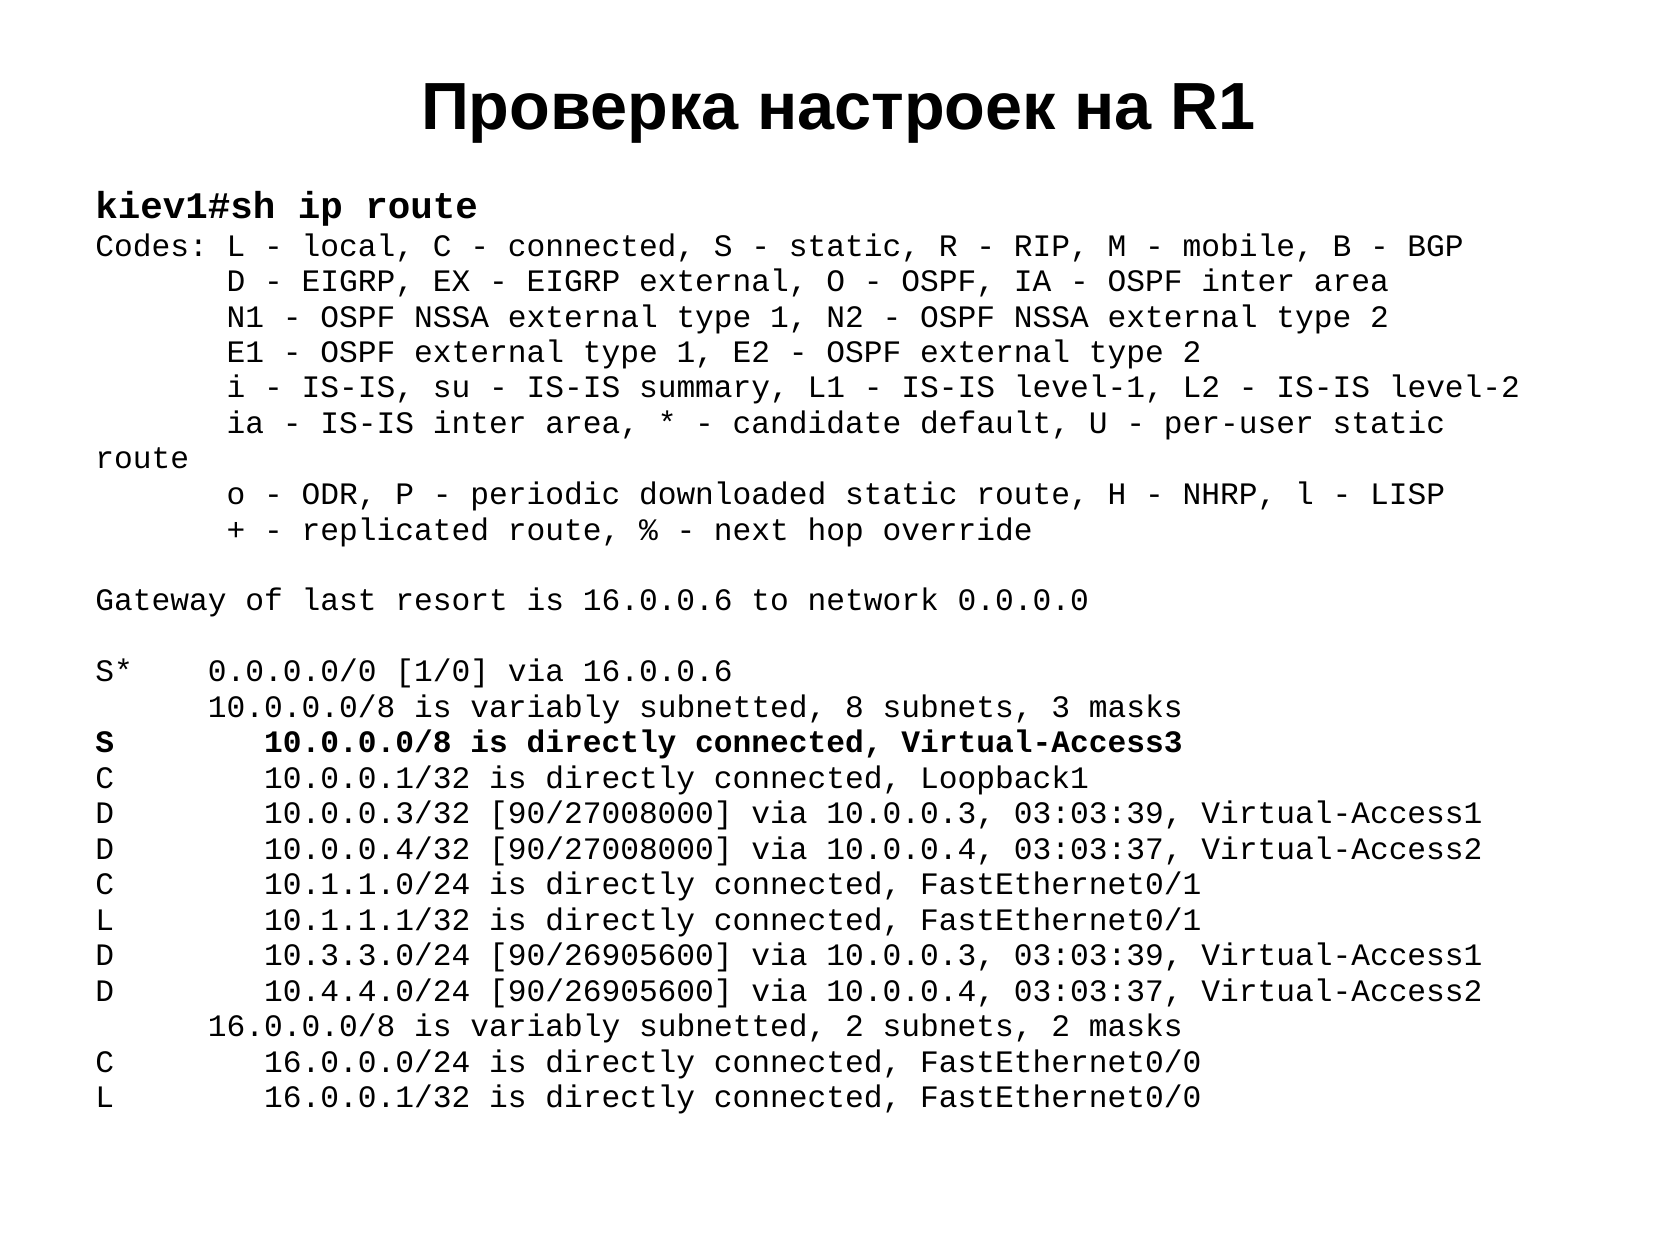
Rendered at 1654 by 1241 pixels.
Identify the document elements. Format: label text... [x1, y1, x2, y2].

text_box Проверка настроек на R1 [64, 37, 1613, 151]
list kiev1#sh ip route Codes: L - local, C - connected, S - static, R - RIP, M - mobile, B - BGP D - EIGRP, EX - EIGRP external, O - OSPF, IA - OSPF inter area N1 - OSPF NSSA external type 1, N2 - OSPF NSSA external type 2 E1 - OSPF external type 1, E2 - OSPF external type 2 i - IS-IS, su - IS-IS summary, L1 - IS-IS level-1, L2 - IS-IS level-2 ia - IS-IS inter area, * - candidate default, U - per-user static route o - ODR, P - periodic downloaded static route, H - NHRP, l - LISP + - replicated route, % - next hop override Gateway of last resort is 16.0.0.6 to network 0.0.0.0 S* 0.0.0.0/0 [1/0] via 16.0.0.6 10.0.0.0/8 is variably subnetted, 8 subnets, 3 masks S 10.0.0.0/8 is directly connected, Virtual-Access3 C 10.0.0.1/32 is directly connected, Loopback1 D 10.0.0.3/32 [90/27008000] via 10.0.0.3, 03:03:39, Virtual-Access1 D 10.0.0.4/32 [90/27008000] via 10.0.0.4, 03:03:37, Virtual-Access2 C 10.1.1.0/24 is directly connected, FastEthernet0/1 L 10.1.1.1/32 is directly connected, FastEthernet0/1 D 10.3.3.0/24 [90/26905600] via 10.0.0.3, 03:03:39, Virtual-Access1 D 10.4.4.0/24 [90/26905600] via 10.0.0.4, 03:03:37, Virtual-Access2 16.0.0.0/8 is variably subnetted, 2 subnets, 2 masks C 16.0.0.0/24 is directly connected, FastEthernet0/0 L 16.0.0.1/32 is directly connected, FastEthernet0/0 [95, 187, 1538, 1208]
